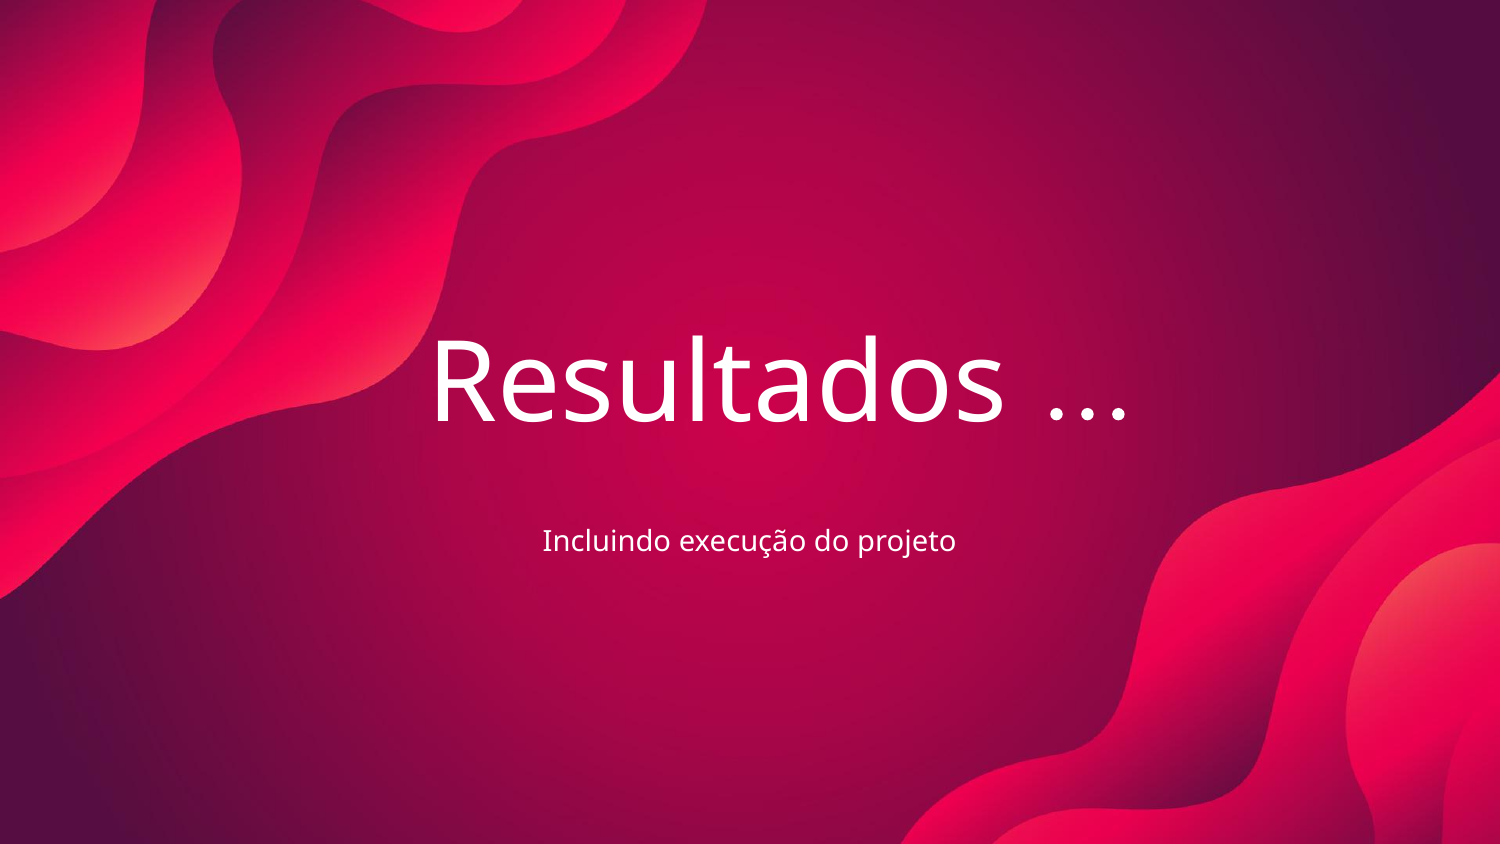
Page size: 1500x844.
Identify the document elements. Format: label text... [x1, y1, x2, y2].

text_box [1081, 407, 1094, 421]
text_box Incluindo execução do projeto [439, 507, 1061, 718]
text_box [1112, 407, 1125, 421]
text_box Resultados [412, 320, 1124, 425]
picture [0, 0, 1500, 844]
text_box [1050, 407, 1063, 421]
